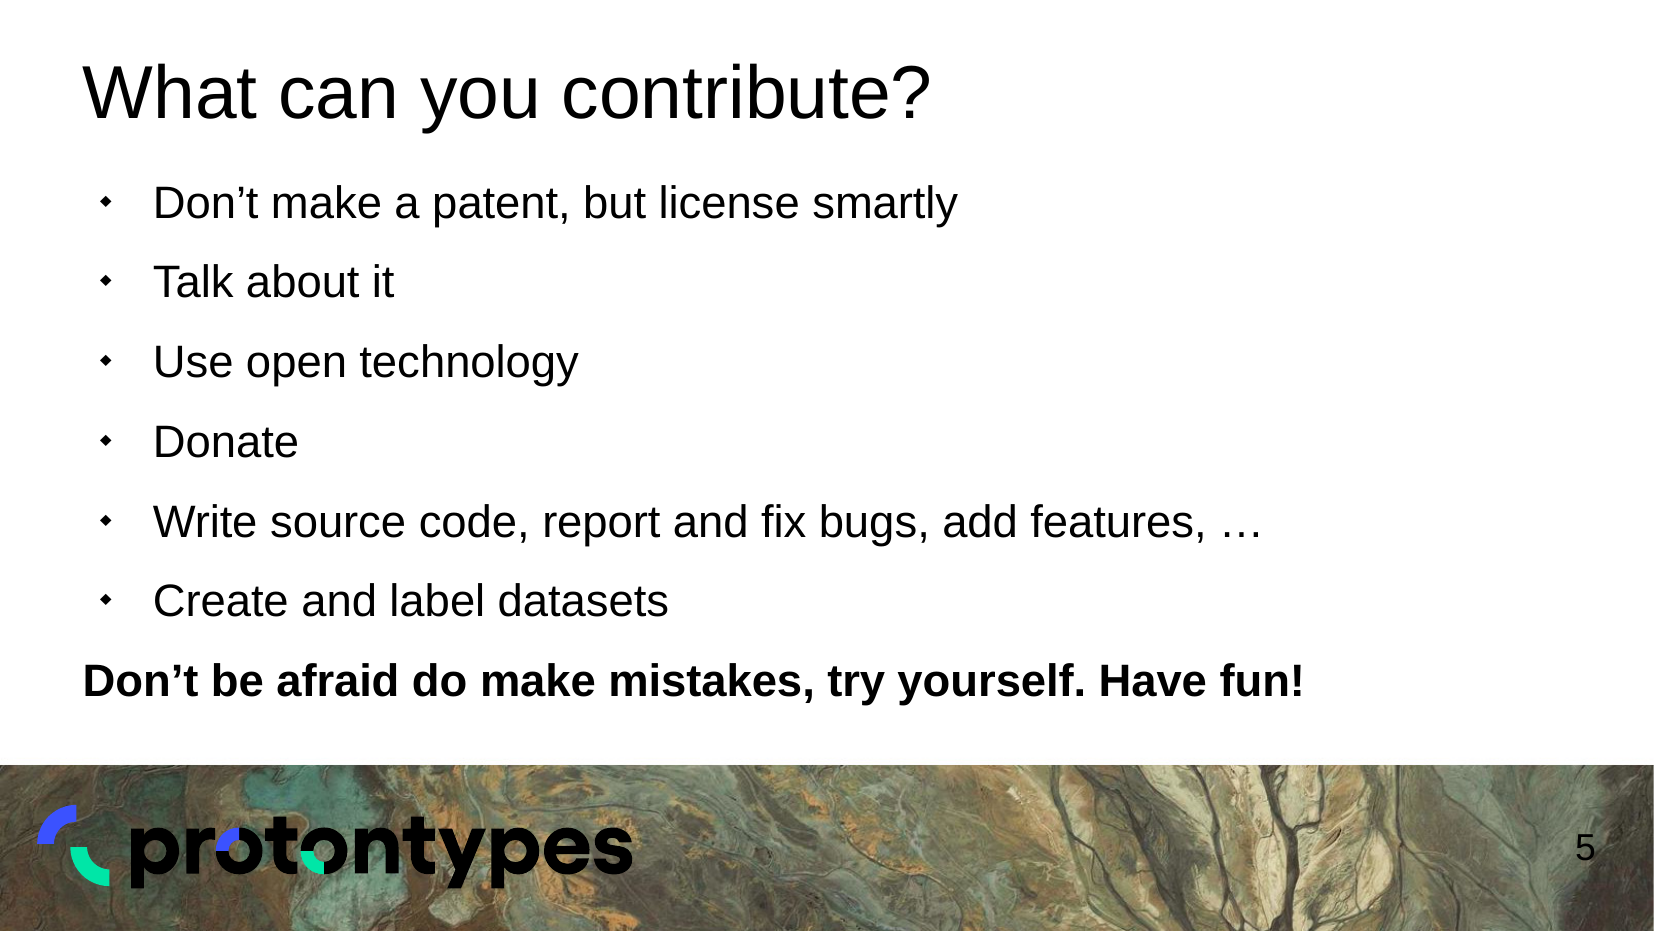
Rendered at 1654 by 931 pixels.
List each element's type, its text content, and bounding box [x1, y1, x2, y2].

list Don’t make a patent, but license smartly Talk about it Use open technology Donate Write source code, report and fix bugs, add features, … Create and label datasets Don’t be afraid do make mistakes, try yourself. Have fun! [82, 177, 1571, 758]
picture [0, 0, 1654, 931]
title What can you contribute? [82, 37, 1571, 148]
